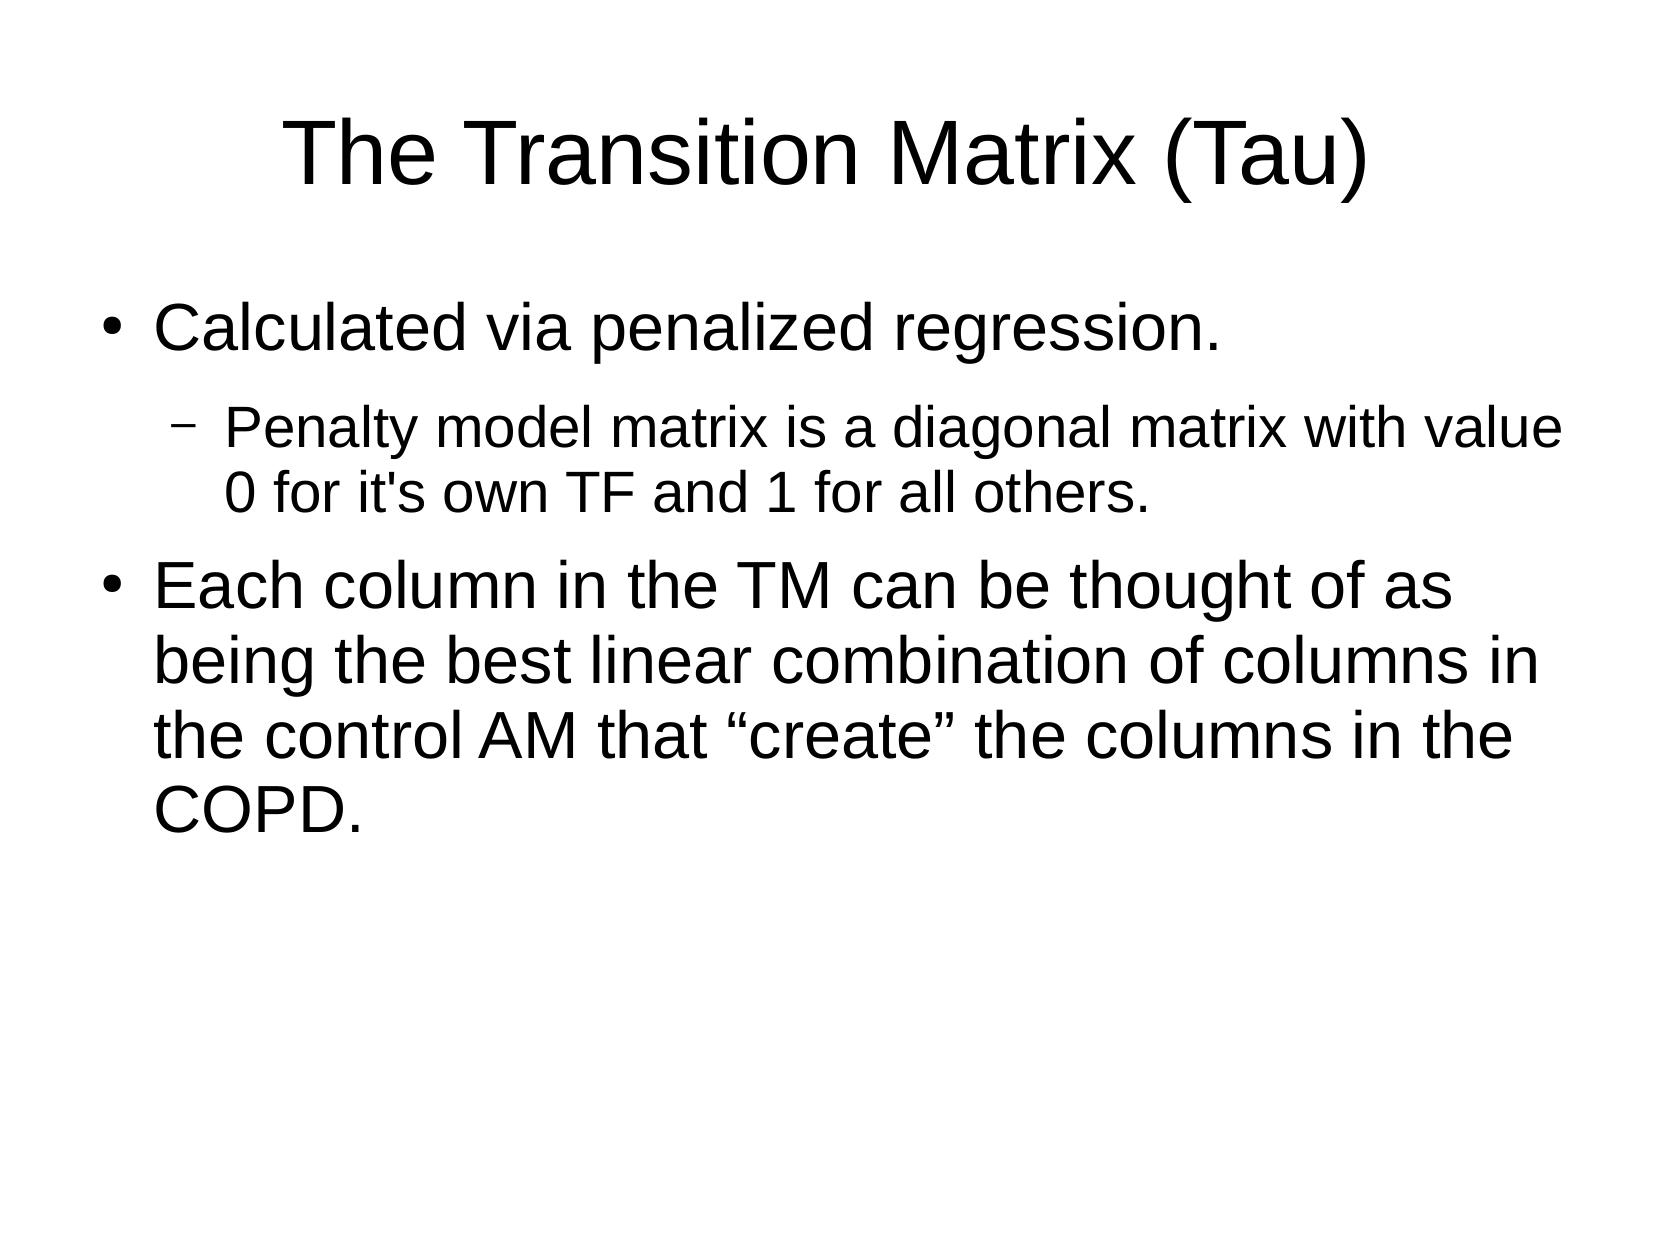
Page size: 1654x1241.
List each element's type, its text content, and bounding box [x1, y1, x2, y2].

title The Transition Matrix (Tau) [82, 49, 1571, 257]
list Calculated via penalized regression. Penalty model matrix is a diagonal matrix with value 0 for it's own TF and 1 for all others. Each column in the TM can be thought of as being the best linear combination of columns in the control AM that “create” the columns in the COPD. [82, 290, 1571, 1010]
